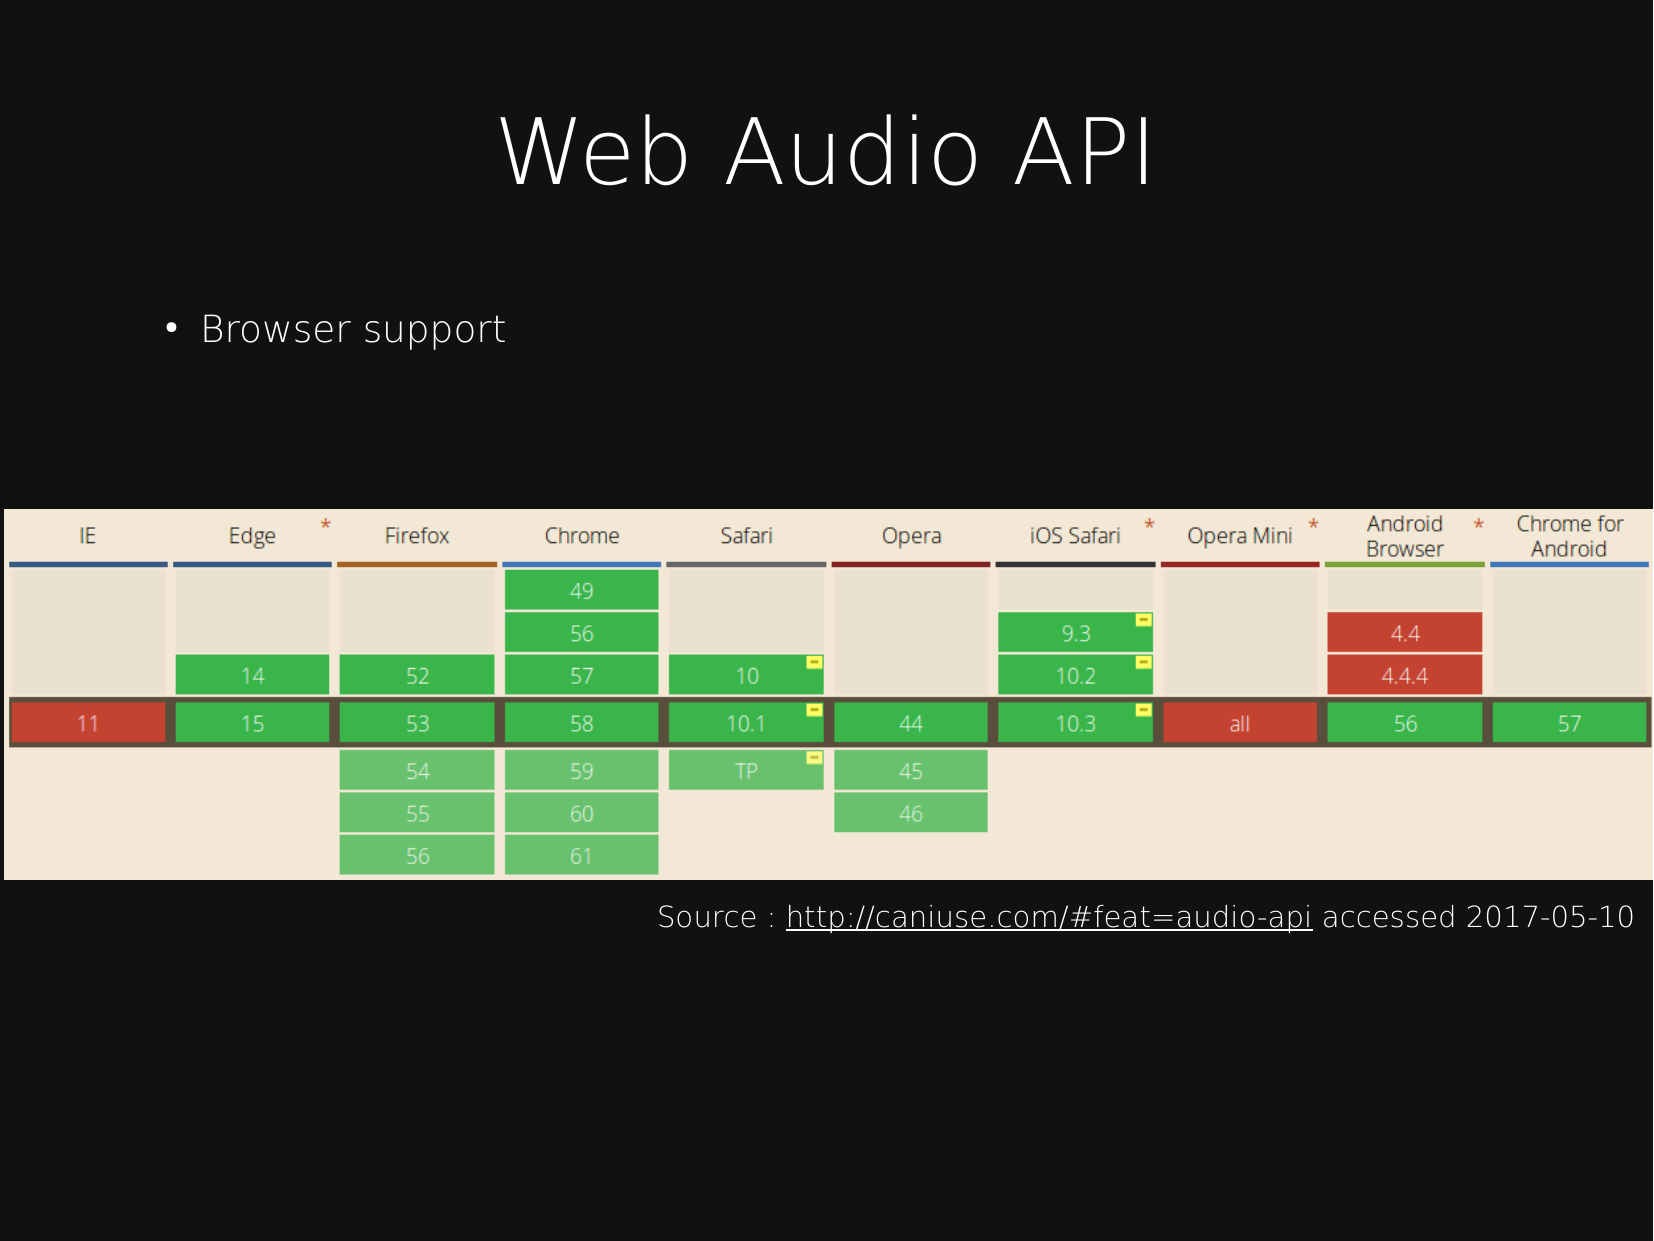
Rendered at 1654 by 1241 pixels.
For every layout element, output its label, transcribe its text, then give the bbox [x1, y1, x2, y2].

picture [4, 509, 1653, 880]
text_box Browser support [150, 300, 1501, 361]
text_box Source : http://caniuse.com/#feat=audio-api accessed 2017-05-10 [0, 892, 1651, 943]
title Web Audio API [82, 49, 1571, 257]
